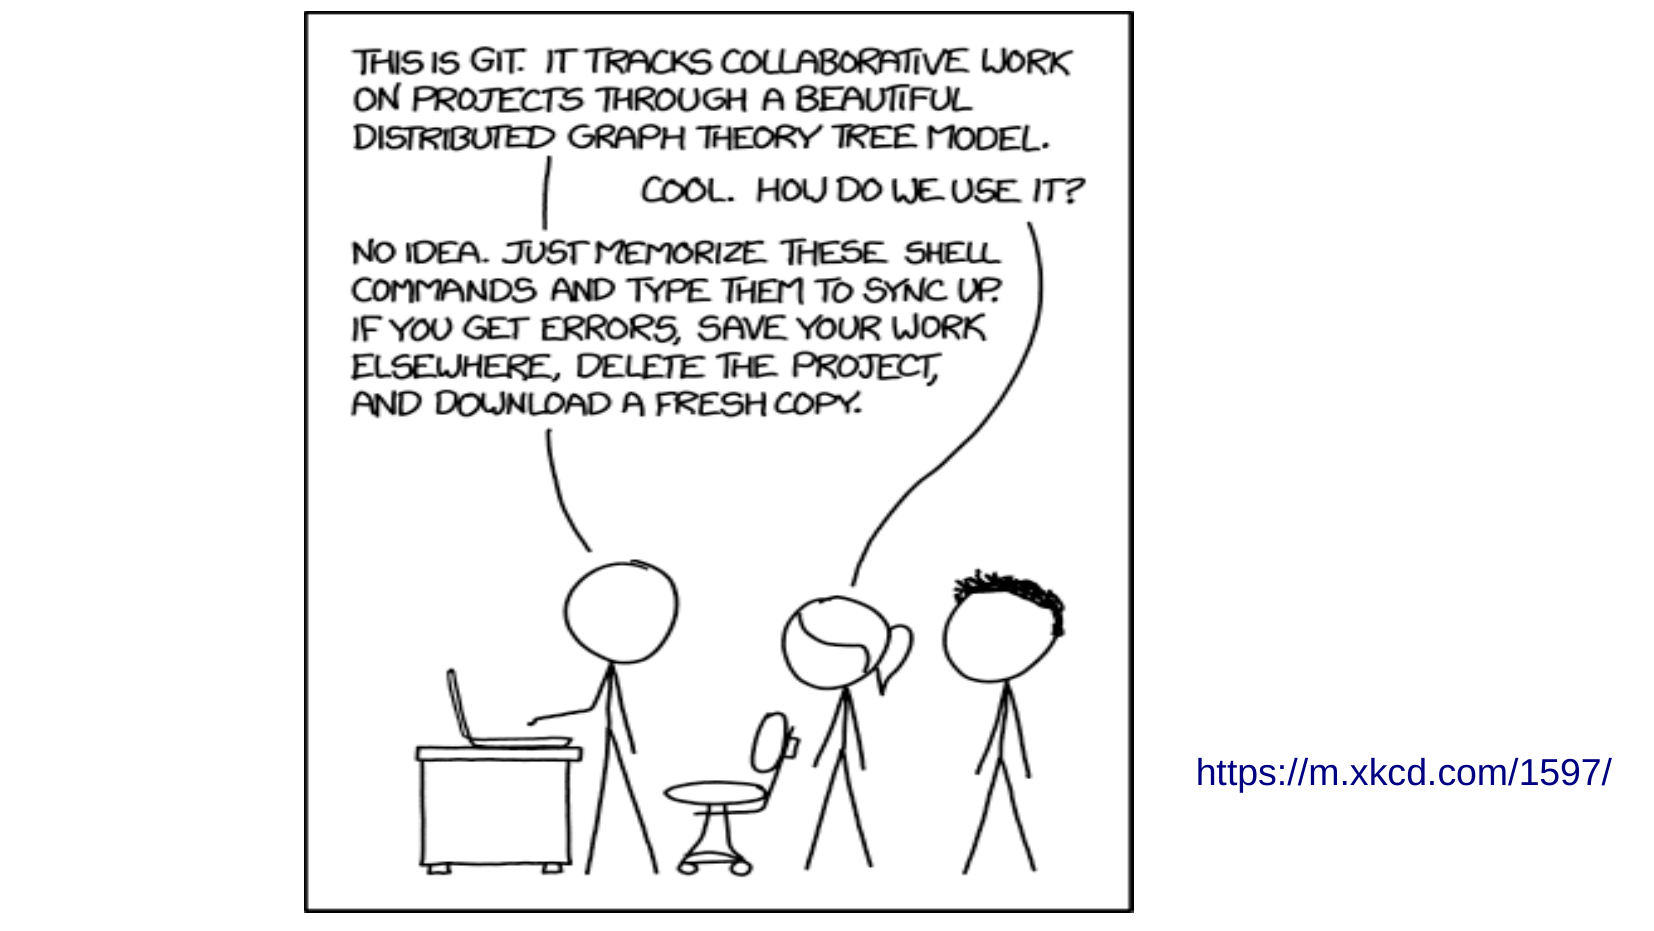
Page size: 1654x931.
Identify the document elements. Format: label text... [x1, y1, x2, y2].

picture [304, 11, 1134, 913]
text_box https://m.xkcd.com/1597/ [1181, 744, 1639, 801]
